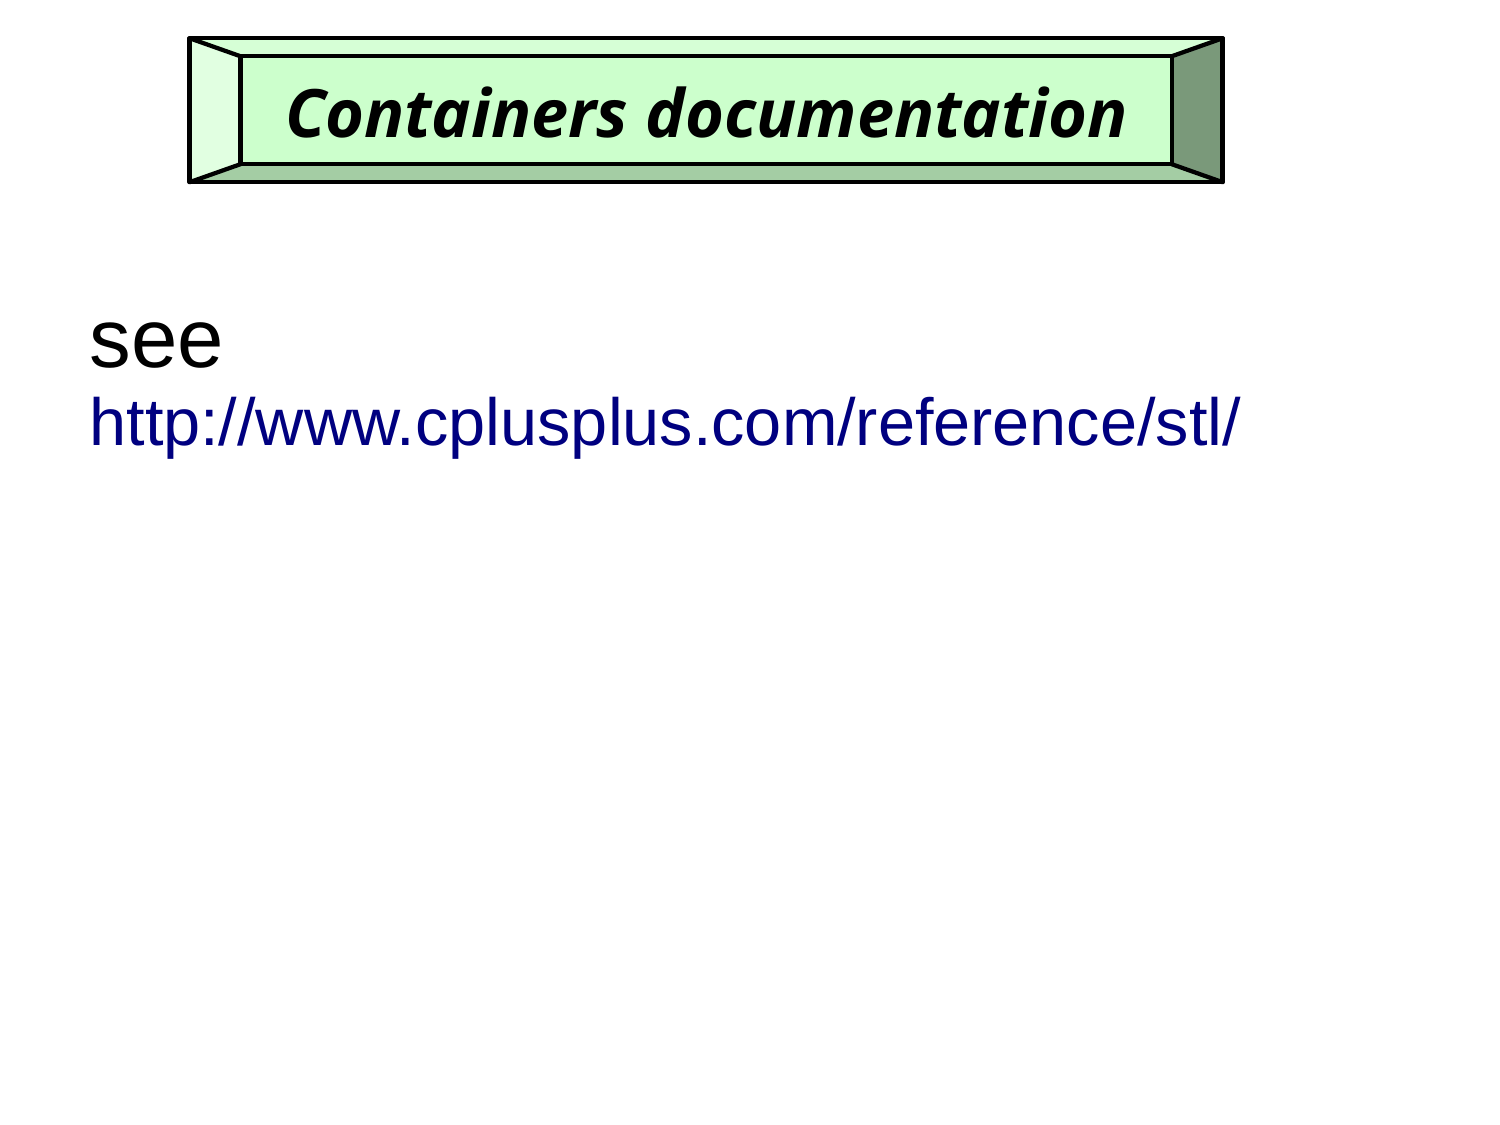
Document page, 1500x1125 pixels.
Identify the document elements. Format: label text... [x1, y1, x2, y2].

picture [187, 37, 1238, 188]
text_box see http://www.cplusplus.com/reference/stl/ [75, 285, 1396, 486]
text_box Containers documentation [279, 62, 1135, 159]
